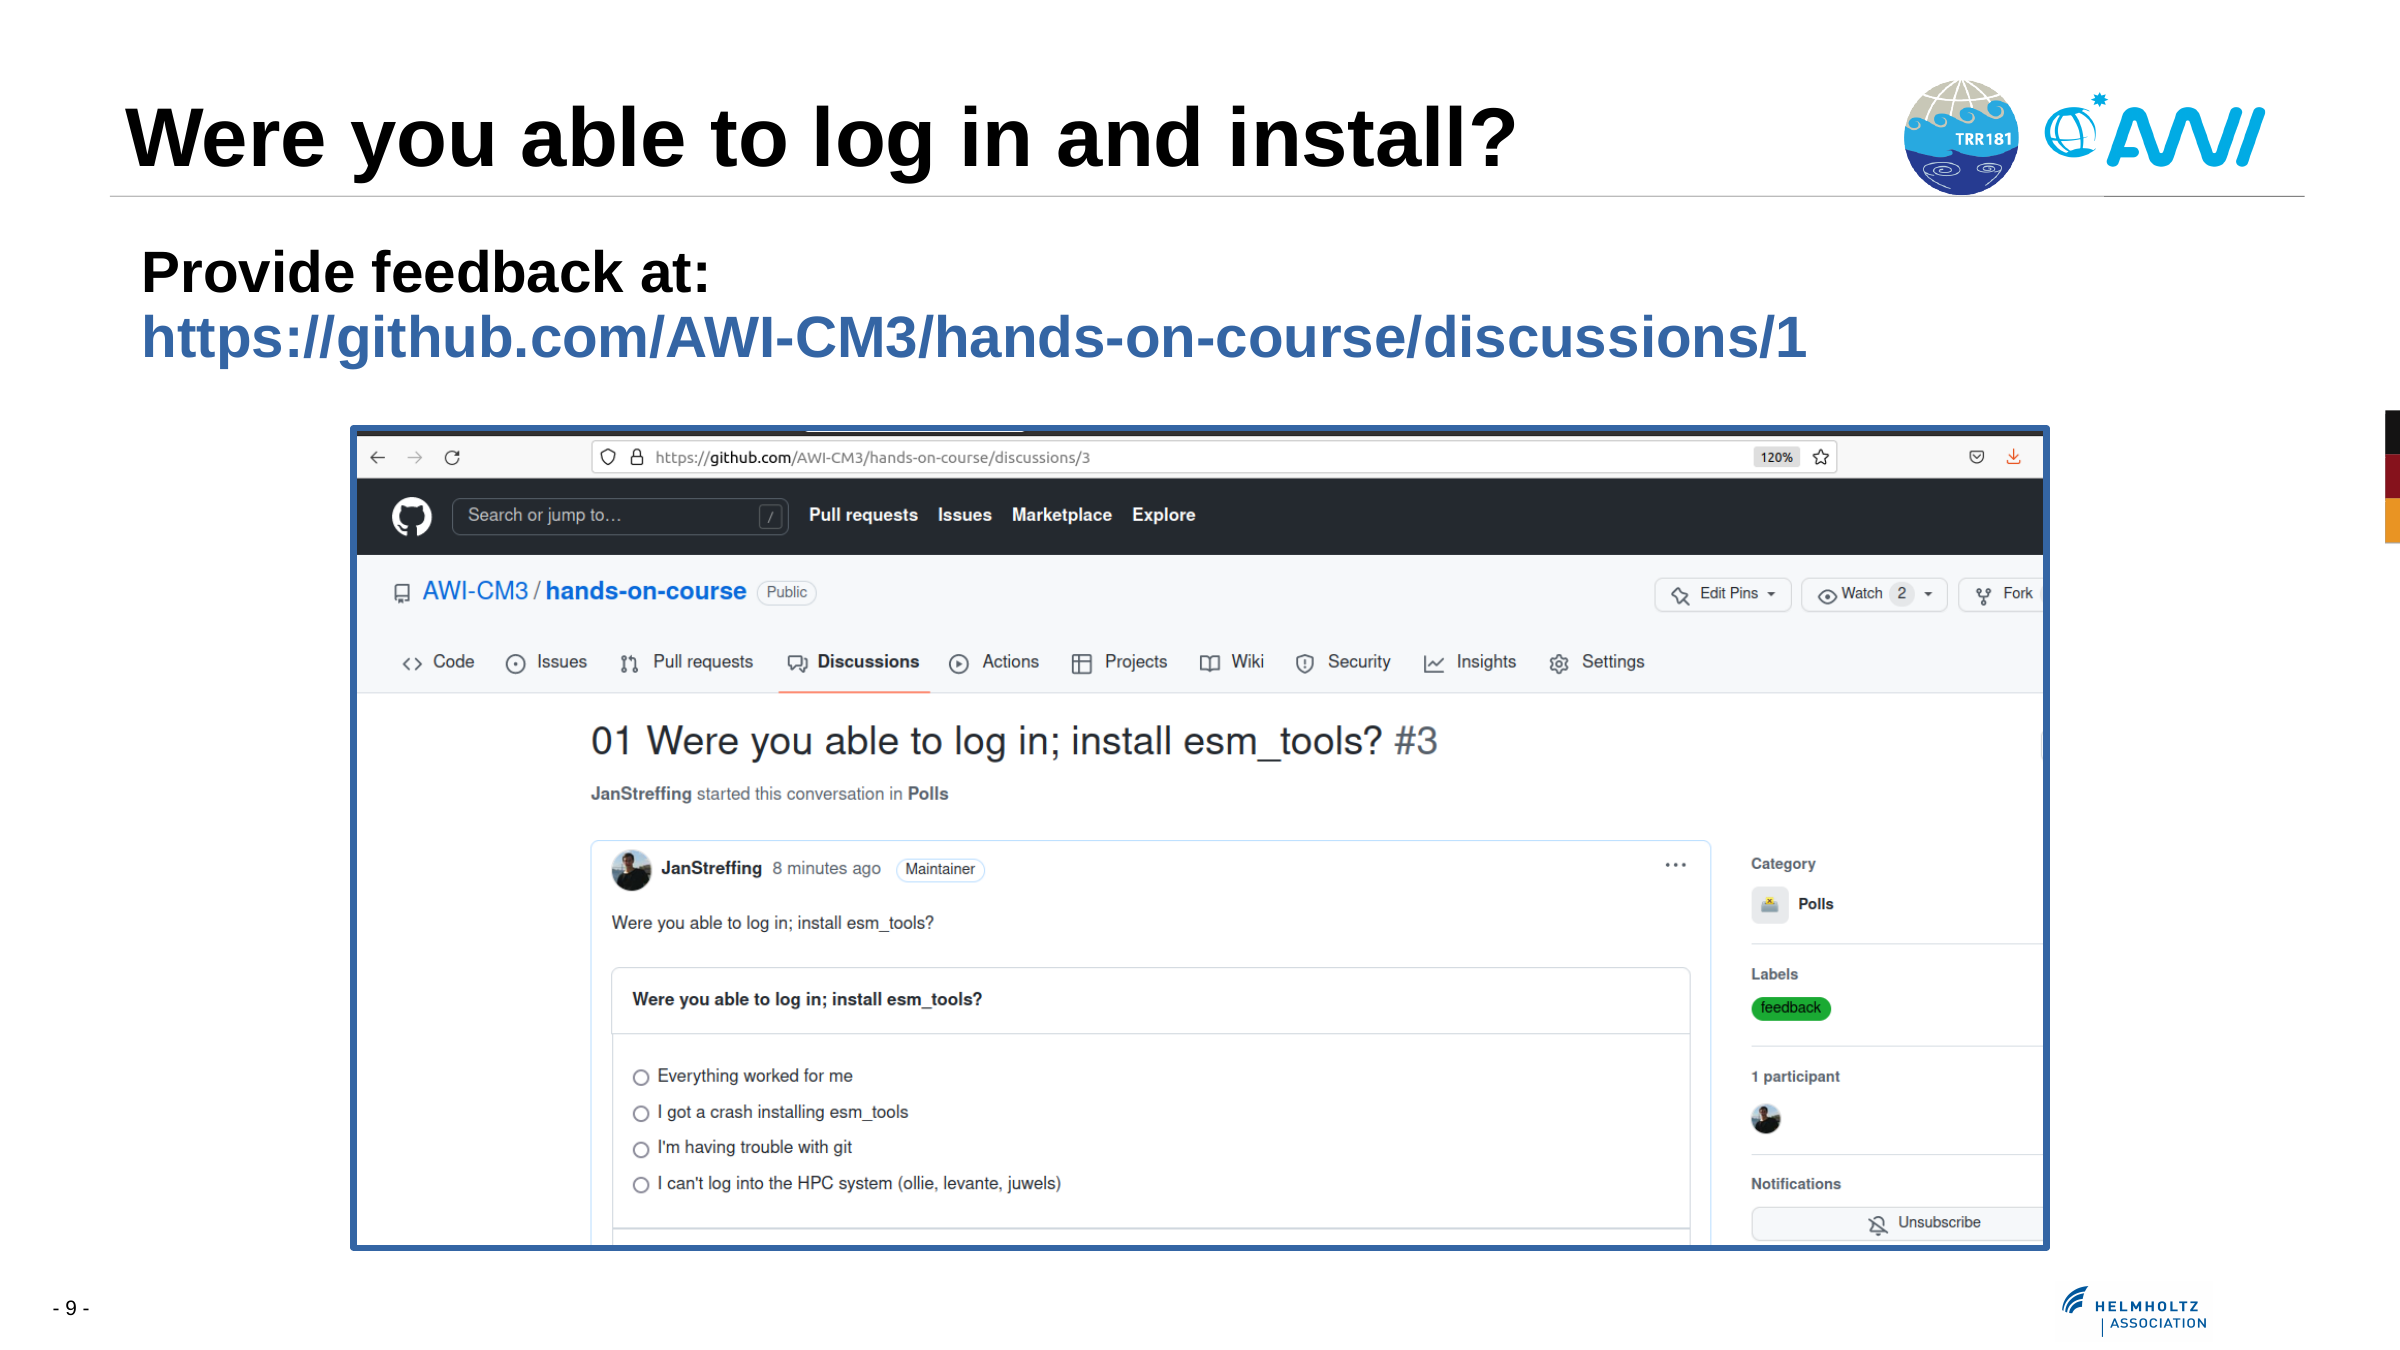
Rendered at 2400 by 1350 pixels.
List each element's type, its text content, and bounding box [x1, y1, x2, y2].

picture [356, 431, 2044, 1245]
picture [2055, 1281, 2213, 1342]
text_box Were you able to log in and install? [110, 75, 2297, 195]
text_box Provide feedback at: https://github.com/AWI-CM3/hands-on-course/discussions/1 [127, 232, 2273, 1187]
